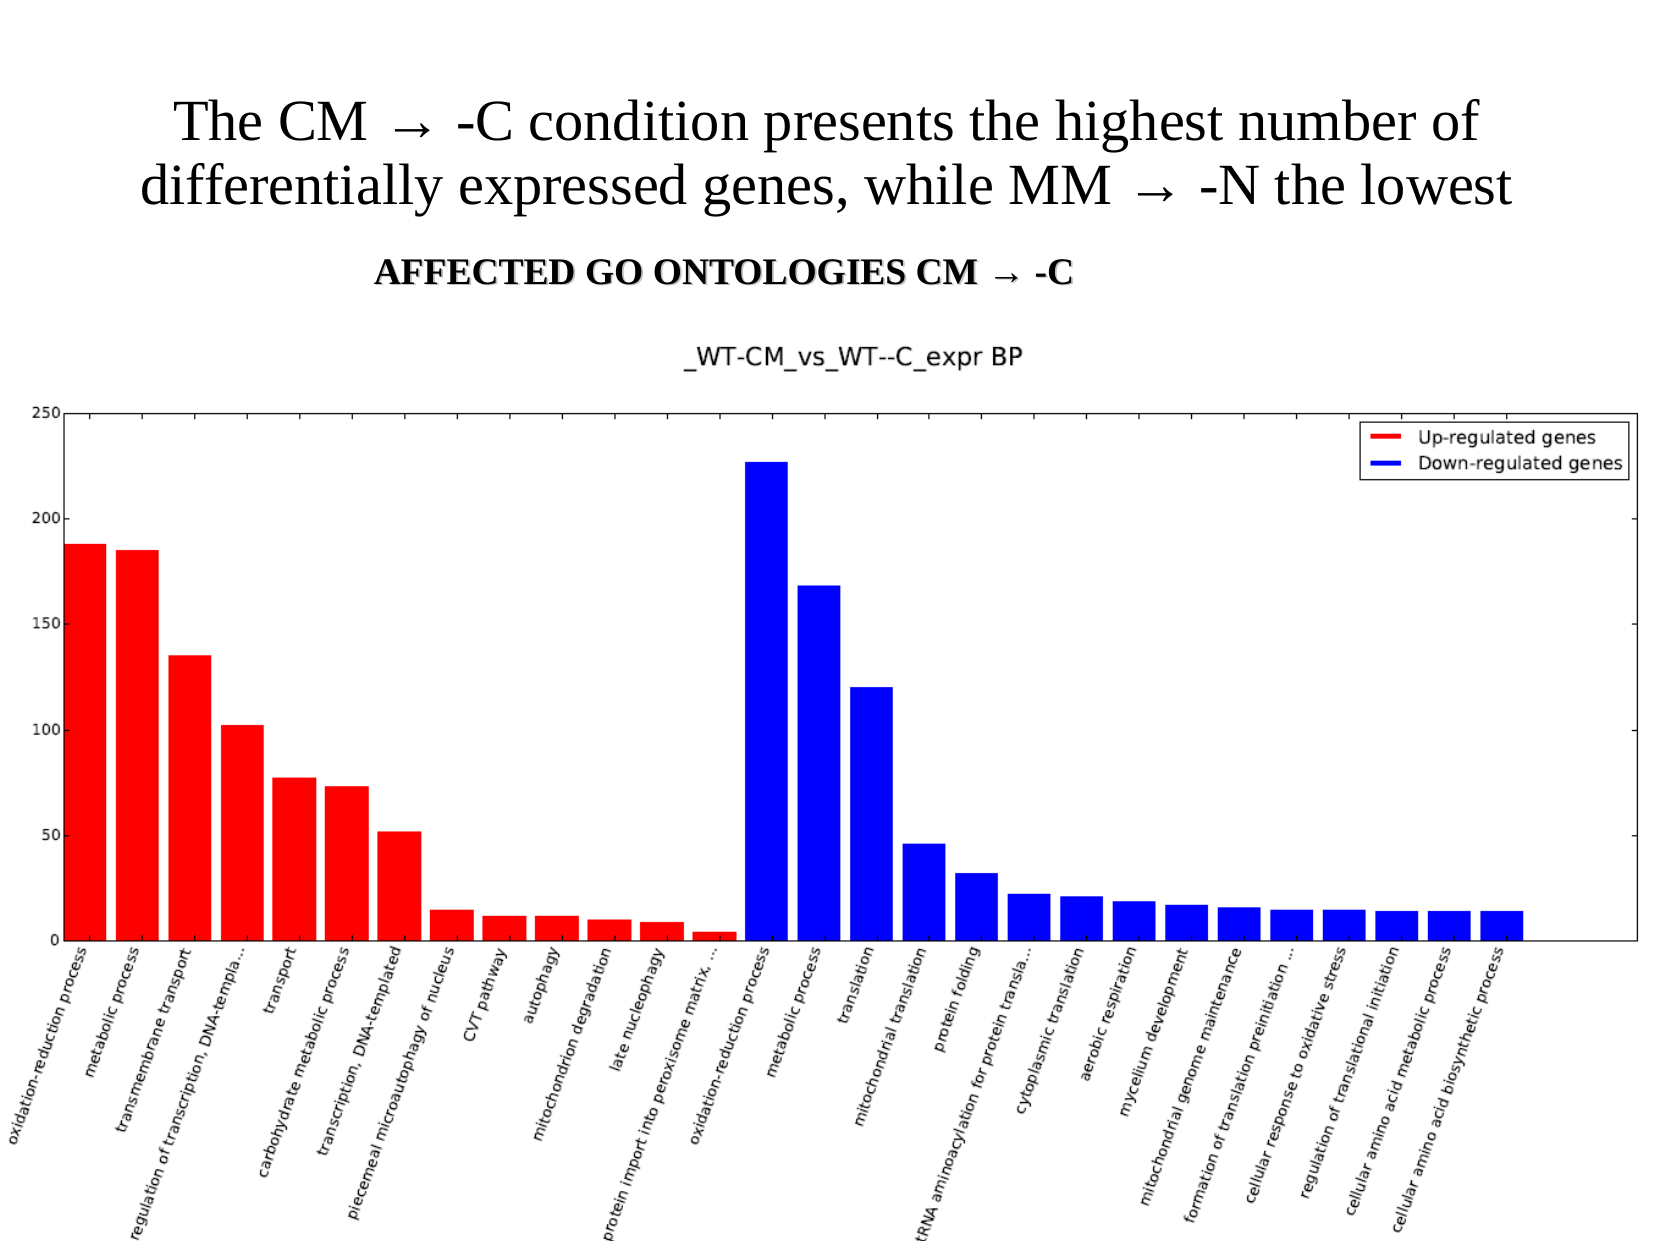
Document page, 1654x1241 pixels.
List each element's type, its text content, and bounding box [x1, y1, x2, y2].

text_box AFFECTED GO ONTOLOGIES CM → -C [359, 243, 1566, 301]
picture [0, 314, 1654, 1241]
title The CM → -C condition presents the highest number of differentially expressed genes, while MM → -N the lowest [82, 49, 1571, 257]
